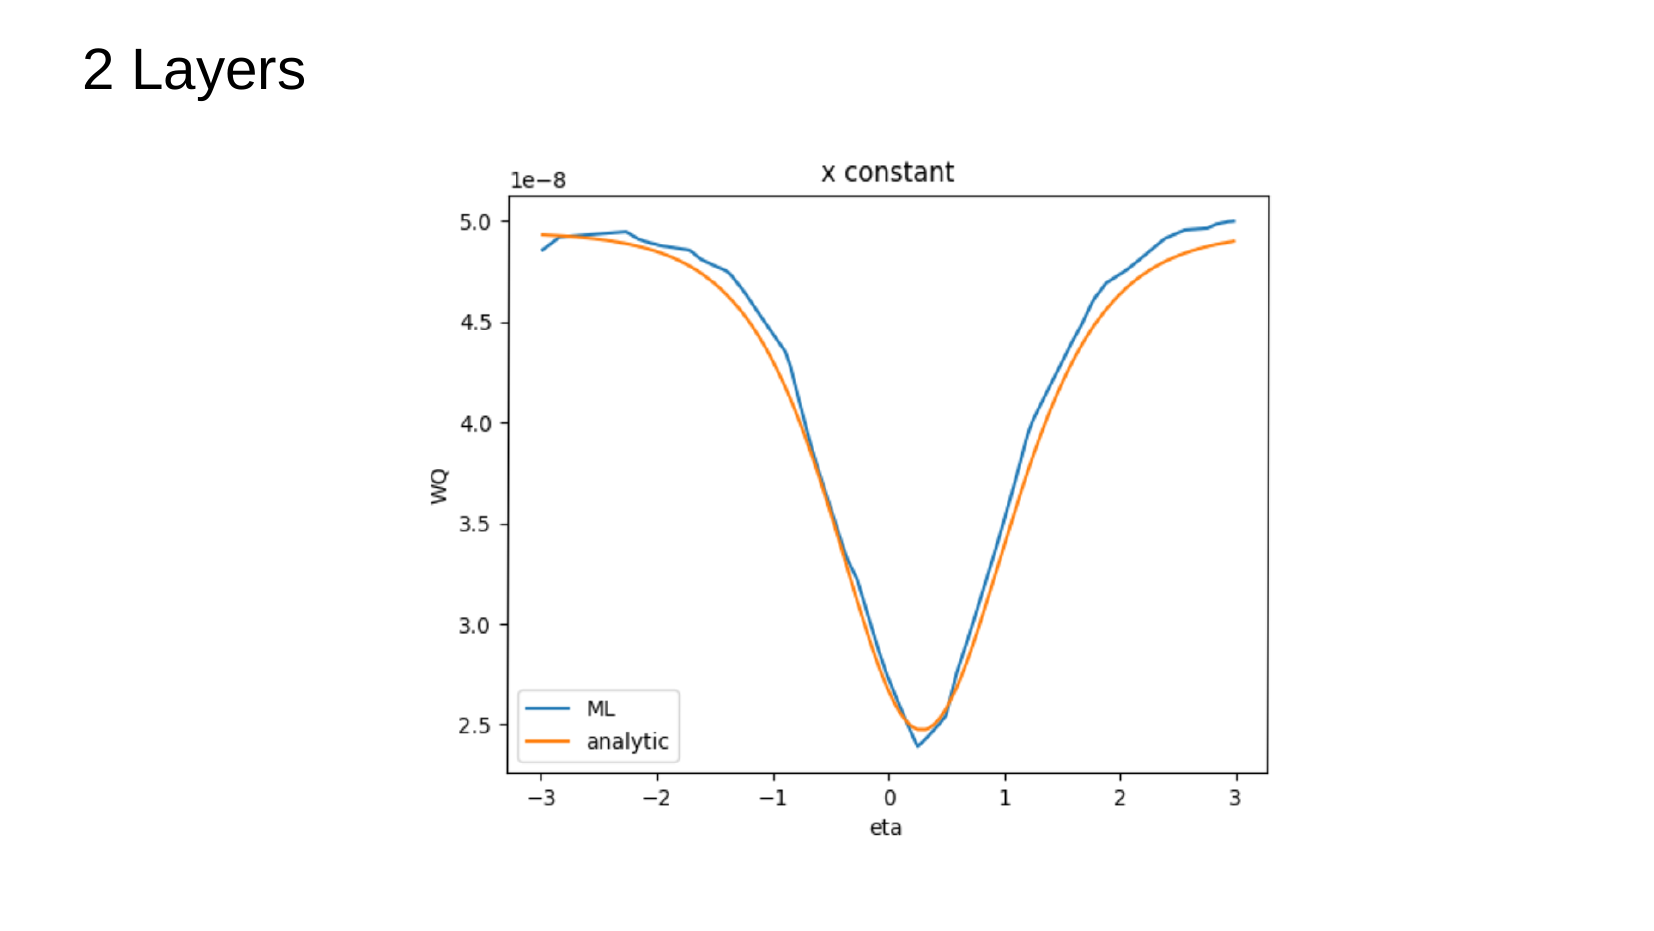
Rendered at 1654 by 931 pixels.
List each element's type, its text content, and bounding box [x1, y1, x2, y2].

picture [383, 105, 1366, 854]
title 2 Layers [82, 37, 1571, 193]
